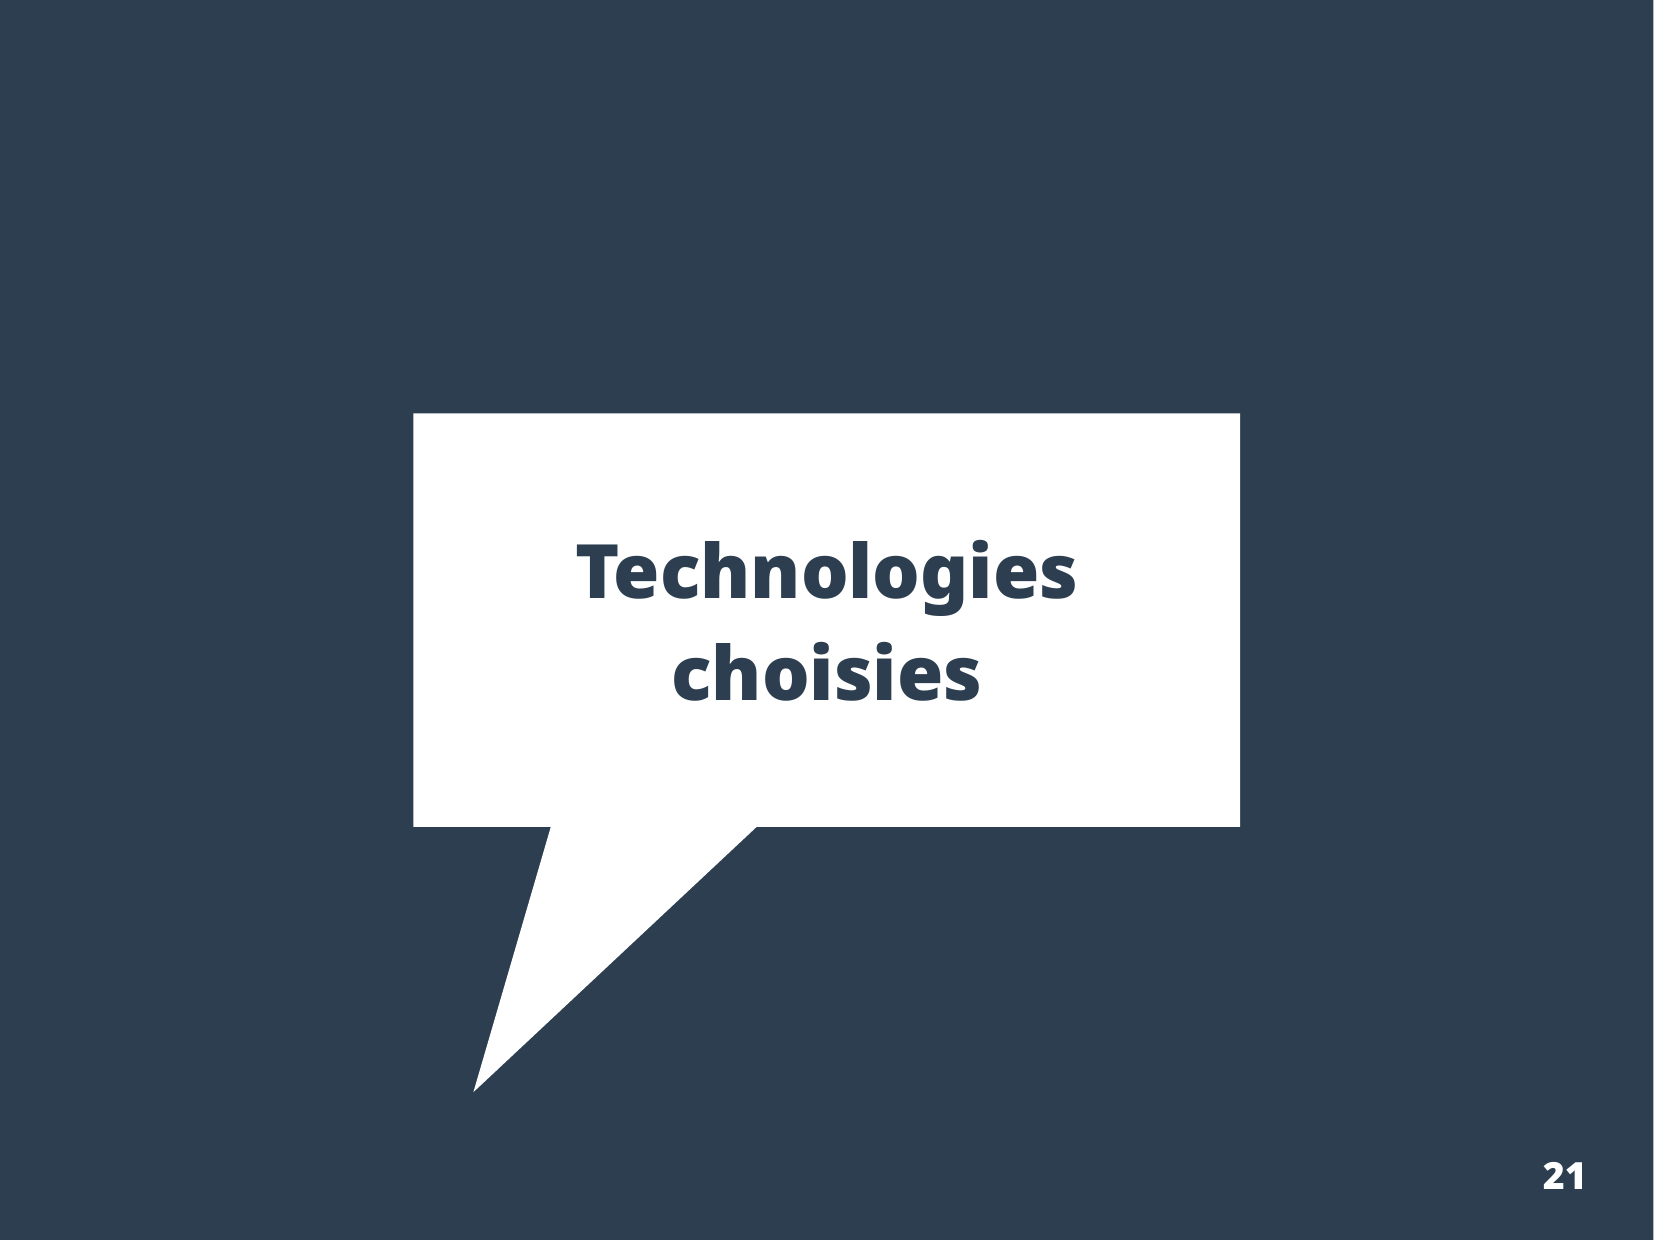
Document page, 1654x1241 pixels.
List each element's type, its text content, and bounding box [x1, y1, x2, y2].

title Technologies choisies [442, 442, 1211, 798]
